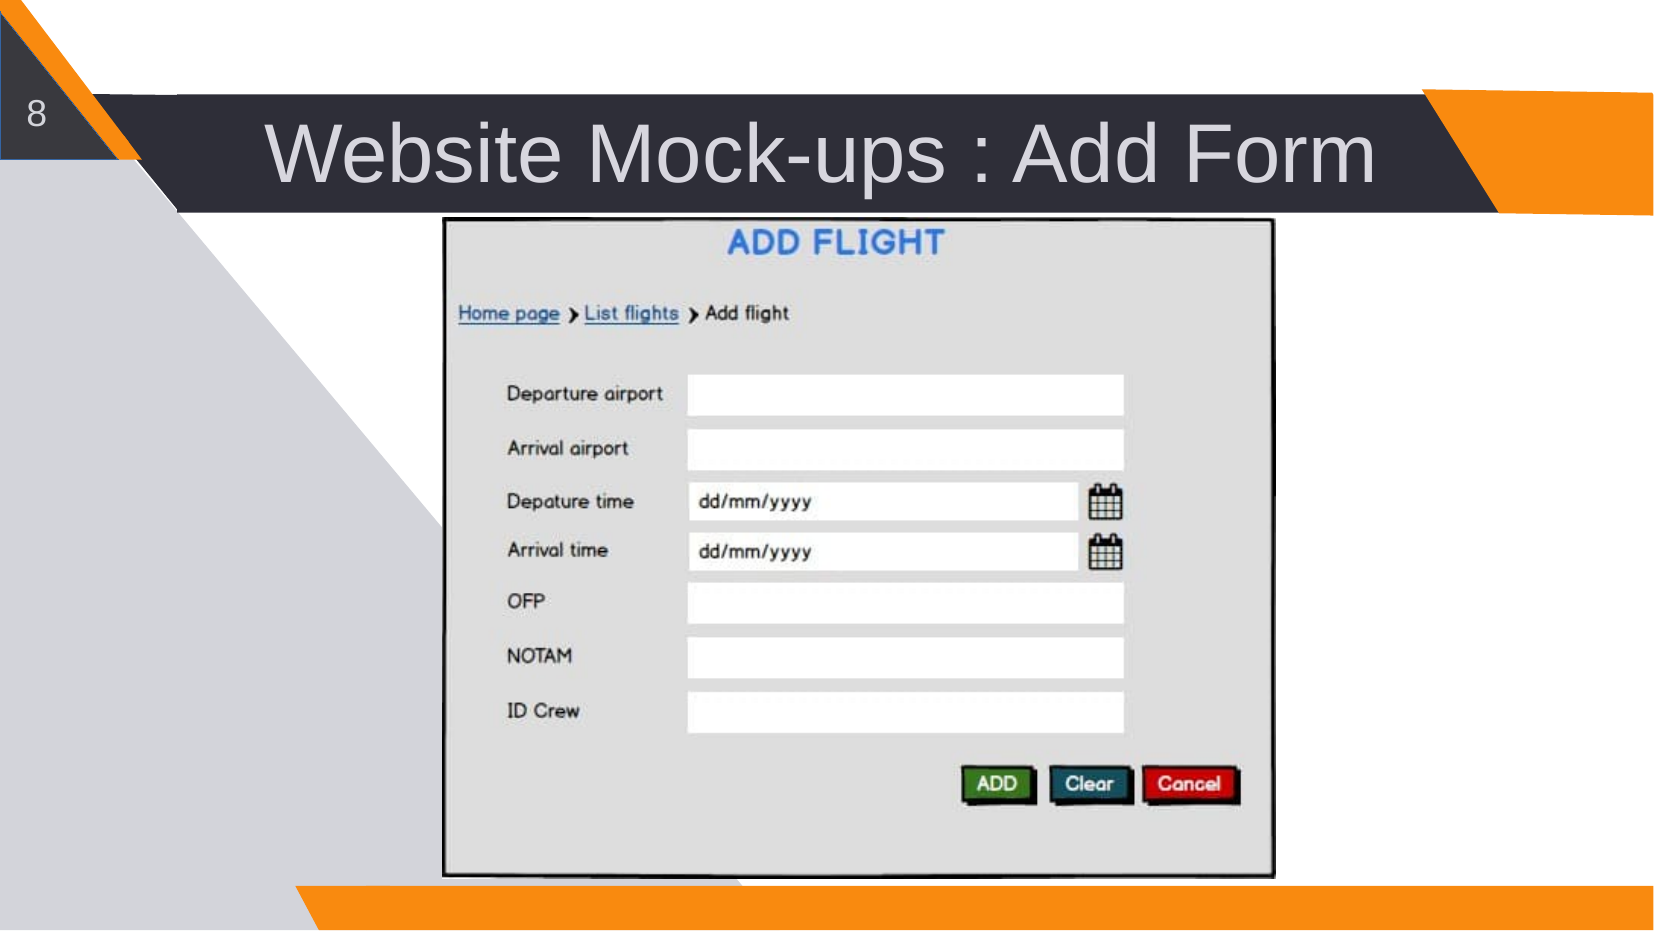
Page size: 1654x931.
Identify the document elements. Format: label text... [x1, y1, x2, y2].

picture [442, 217, 1276, 879]
text_box 8 [11, 84, 48, 142]
text_box [1421, 89, 1654, 216]
text_box [0, 0, 1654, 931]
text_box Website Mock-ups : Add Form [177, 94, 1498, 213]
